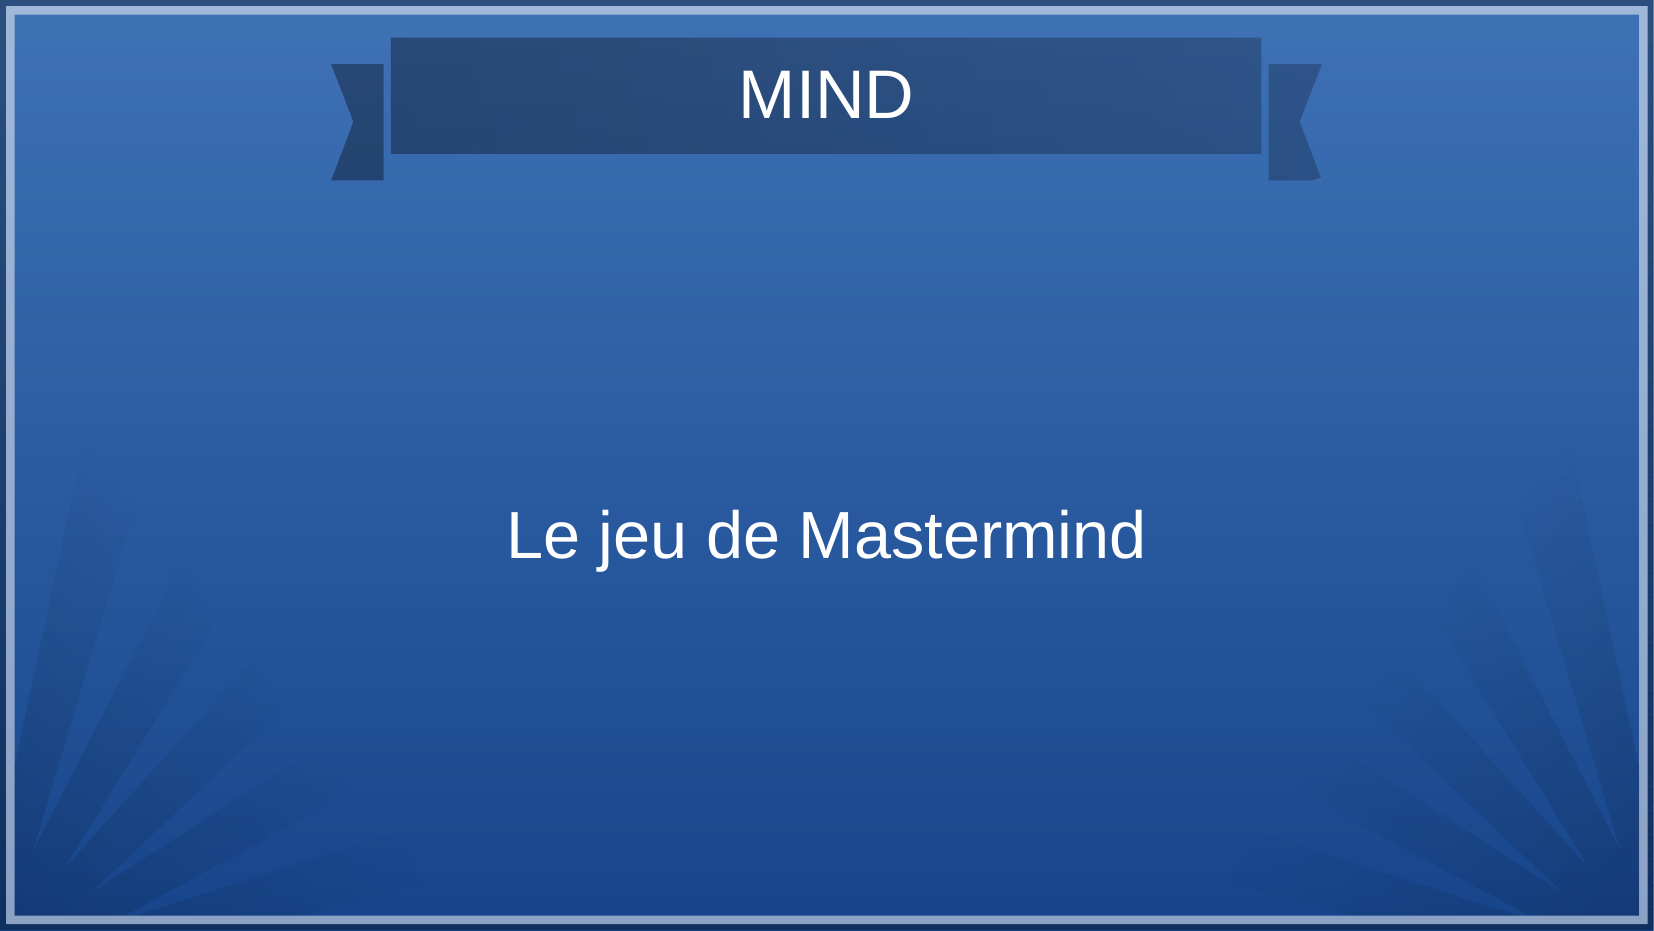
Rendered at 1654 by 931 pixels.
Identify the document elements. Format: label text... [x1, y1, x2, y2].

subtitle Le jeu de Mastermind [82, 224, 1571, 848]
title MIND [389, 35, 1264, 154]
